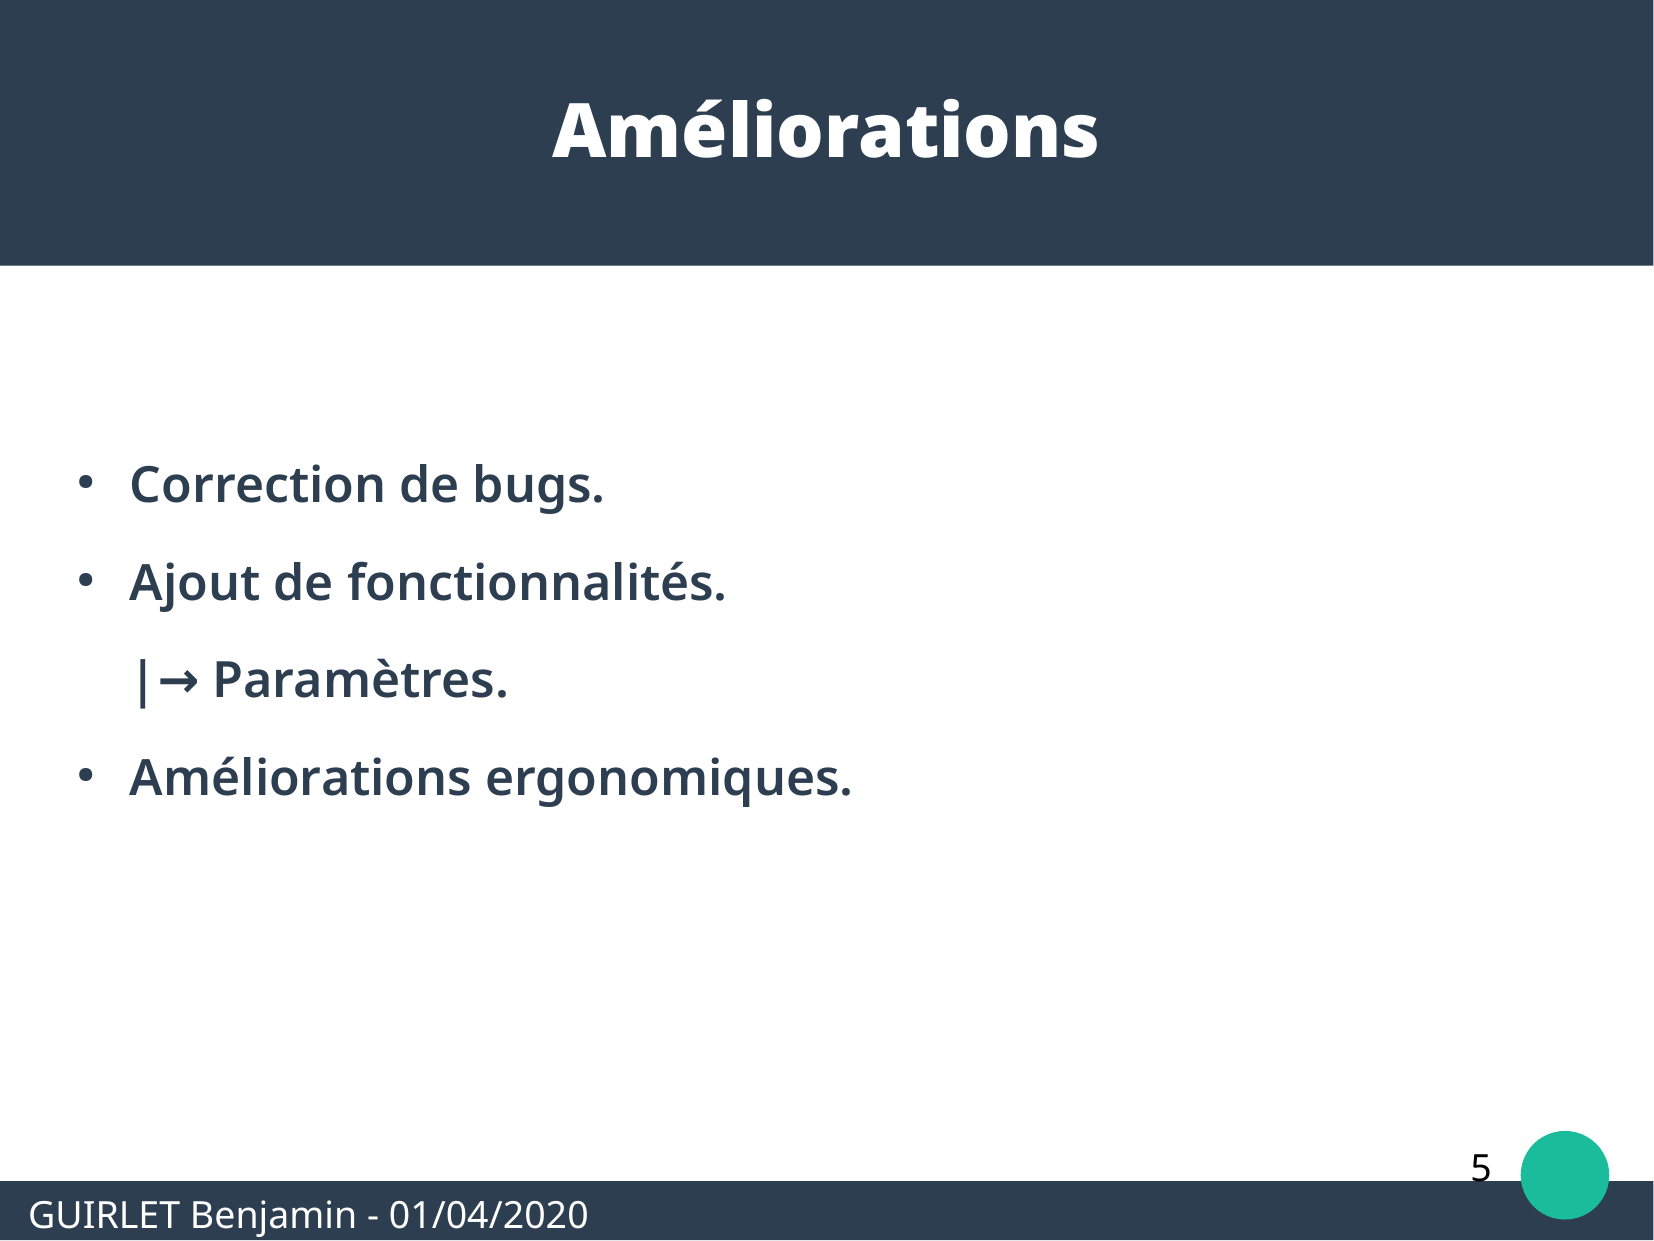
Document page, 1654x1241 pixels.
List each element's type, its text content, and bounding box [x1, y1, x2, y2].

text_box GUIRLET Benjamin - 01/04/2020 [13, 1181, 628, 1241]
list Correction de bugs. Ajout de fonctionnalités. |→ Paramètres. Améliorations ergonomiques. [59, 448, 1595, 1152]
text_box <numéro> [1467, 1133, 1654, 1212]
title Améliorations [59, 49, 1595, 207]
